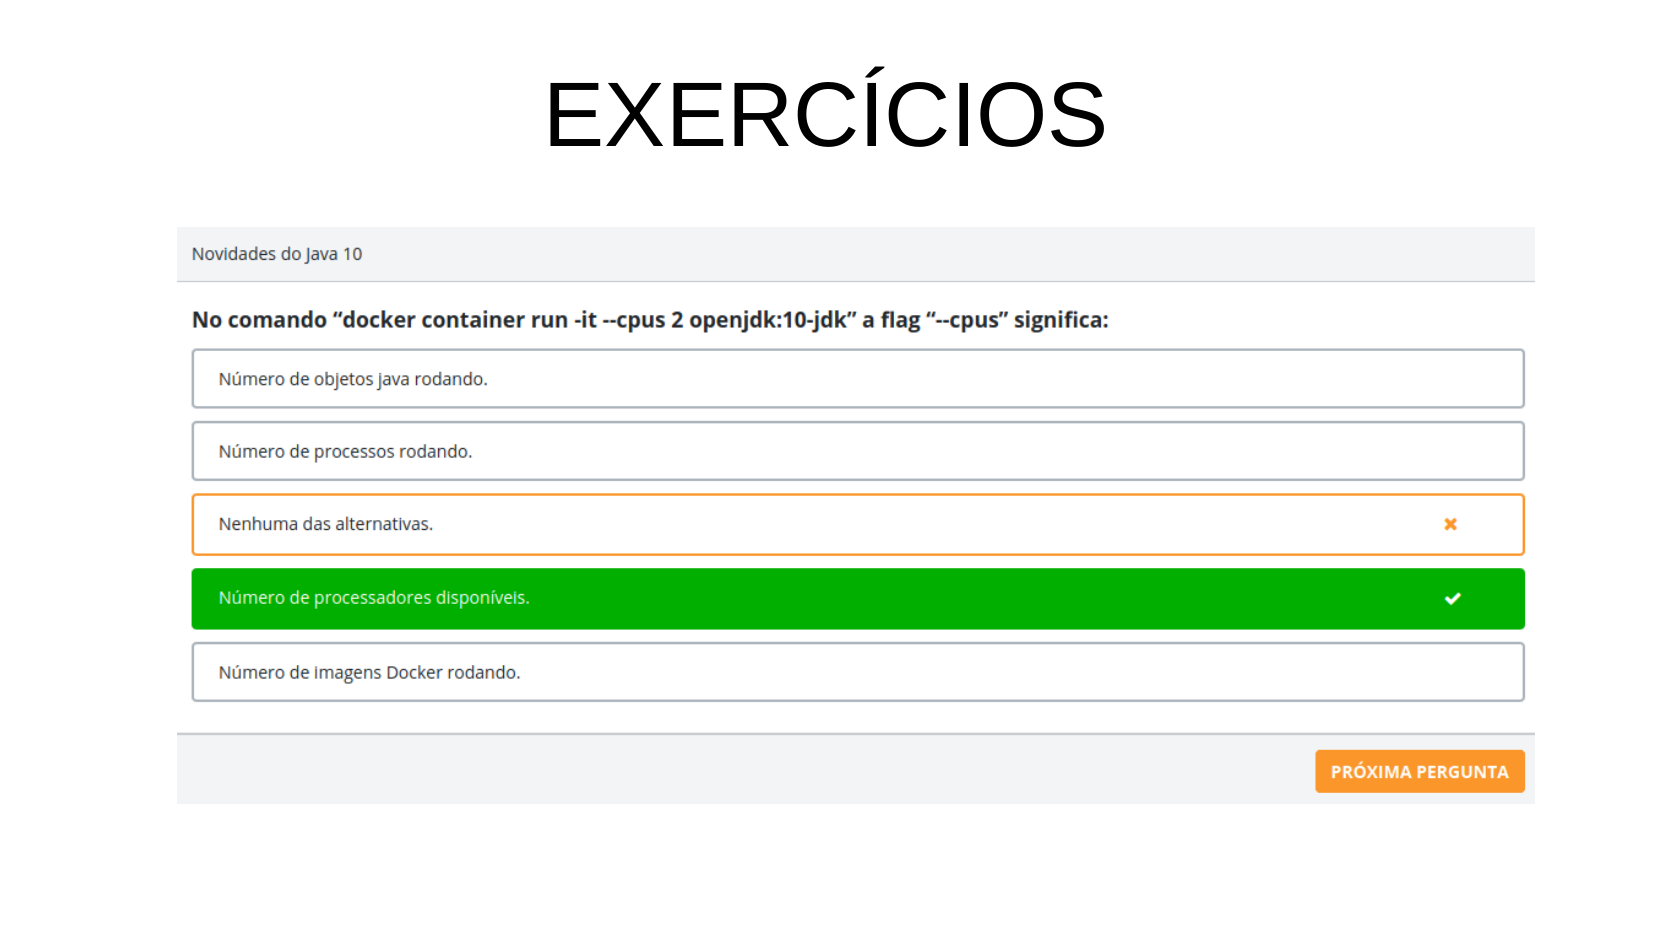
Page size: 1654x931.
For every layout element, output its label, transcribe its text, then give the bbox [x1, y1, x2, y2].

title EXERCÍCIOS [82, 37, 1571, 193]
picture [177, 227, 1535, 804]
